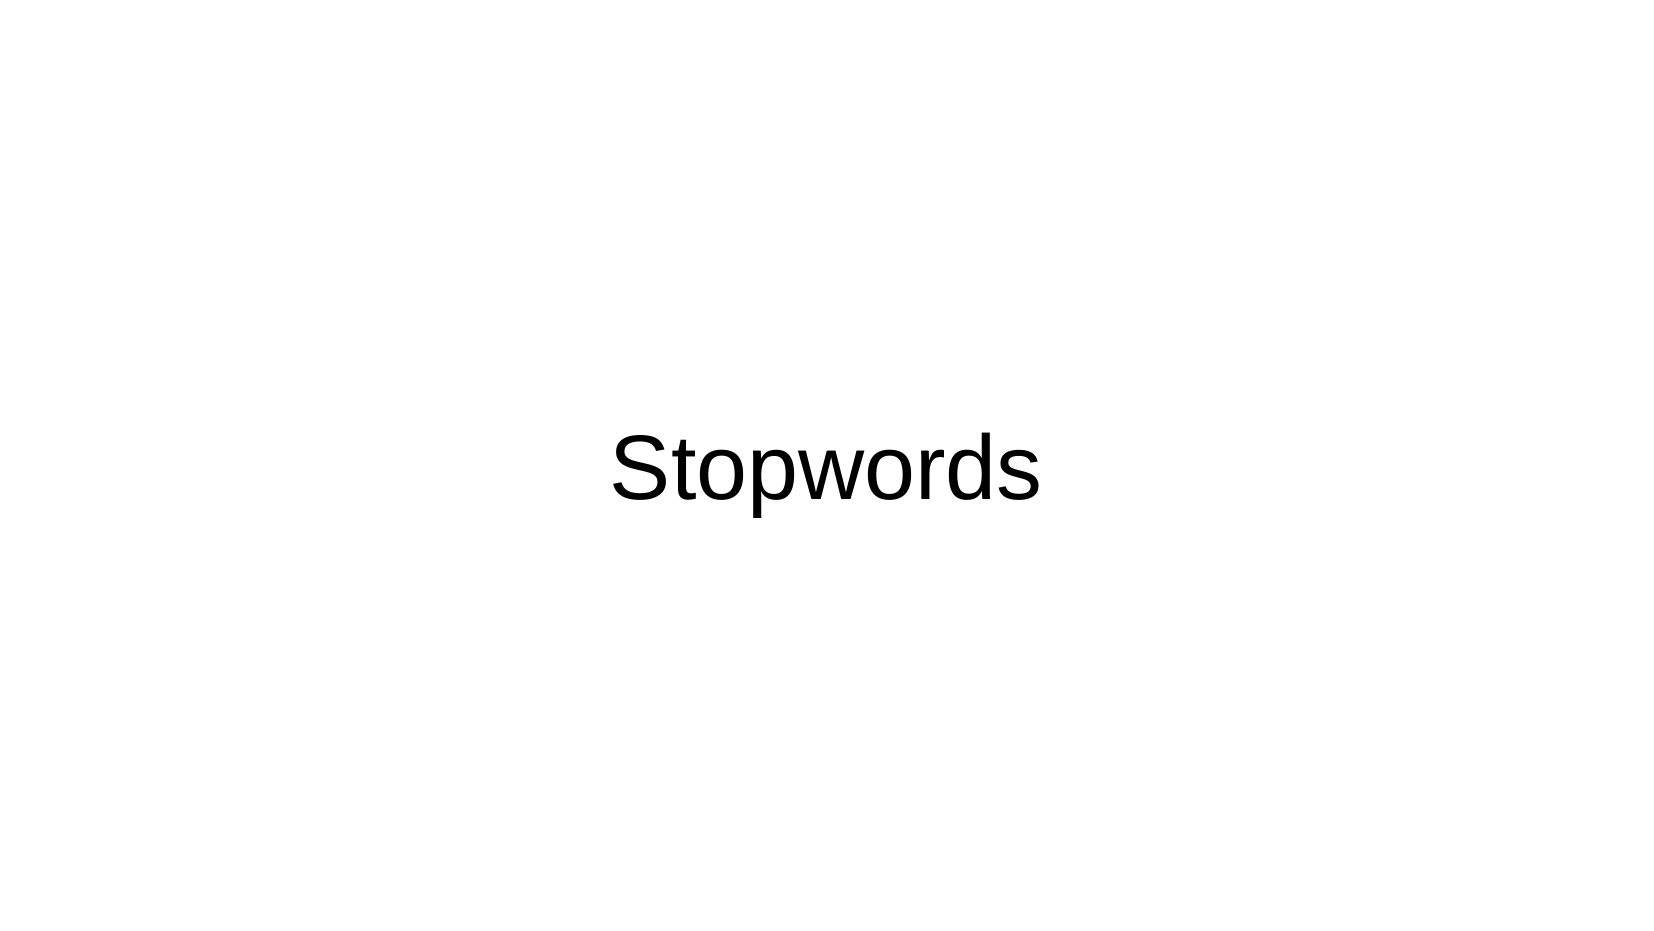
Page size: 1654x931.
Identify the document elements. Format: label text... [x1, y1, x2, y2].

title Stopwords [82, 389, 1571, 546]
